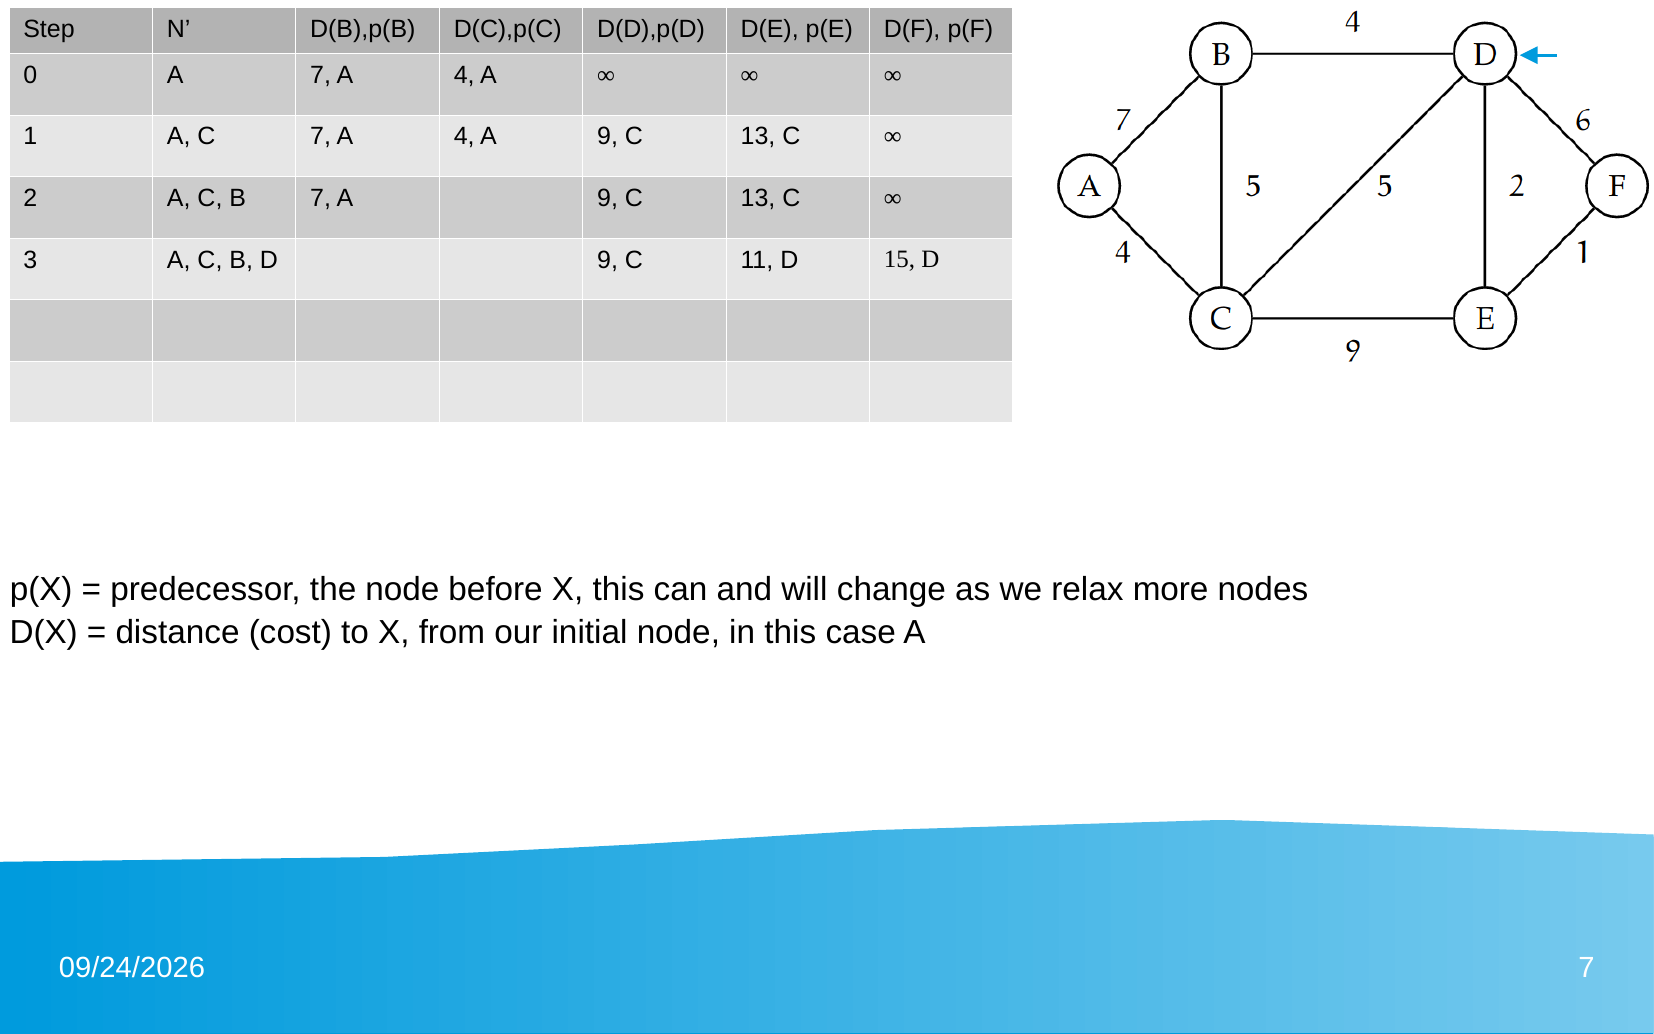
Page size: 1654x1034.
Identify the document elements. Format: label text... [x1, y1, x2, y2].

table_cell 15, D [870, 239, 1012, 299]
table_cell [727, 300, 869, 361]
table_cell A [153, 54, 295, 115]
table_cell 2 [10, 177, 152, 238]
table_cell ∞ [583, 54, 726, 115]
table_cell [870, 300, 1012, 361]
table_cell [153, 362, 295, 422]
table_cell 9, C [583, 177, 726, 238]
table_cell [440, 362, 582, 422]
table_cell 1 [10, 116, 152, 176]
picture [1050, 0, 1654, 376]
table_cell [440, 300, 582, 361]
table_cell 7, A [296, 177, 439, 238]
table_cell [727, 362, 869, 422]
table_cell 0 [10, 54, 152, 115]
table_cell ∞ [870, 177, 1012, 238]
table_cell [296, 300, 439, 361]
table_cell [440, 239, 582, 299]
table_header D(E), p(E) [727, 8, 869, 53]
table_cell [583, 362, 726, 422]
table_header D(D),p(D) [583, 8, 726, 53]
table_cell 13, C [727, 177, 869, 238]
table_header D(F), p(F) [870, 8, 1012, 53]
table_cell [10, 362, 152, 422]
table_cell 13, C [727, 116, 869, 176]
table_cell A, C, B [153, 177, 295, 238]
table_header Step [10, 8, 152, 53]
table_cell [296, 239, 439, 299]
table_cell [10, 300, 152, 361]
table_cell 3 [10, 239, 152, 299]
table_cell 9, C [583, 239, 726, 299]
table_cell ∞ [870, 54, 1012, 115]
table_cell ∞ [870, 116, 1012, 176]
text_box p(X) = predecessor, the node before X, this can and will change as we relax more nodes [0, 562, 1326, 615]
table_cell 11, D [727, 239, 869, 299]
table_cell [870, 362, 1012, 422]
table_cell 7, A [296, 54, 439, 115]
table_cell 4, A [440, 54, 582, 115]
table_cell 7, A [296, 116, 439, 176]
table_cell [153, 300, 295, 361]
table_cell ∞ [727, 54, 869, 115]
table_header D(C),p(C) [440, 8, 582, 53]
table_header D(B),p(B) [296, 8, 439, 53]
table_cell 9, C [583, 116, 726, 176]
text_box D(X) = distance (cost) to X, from our initial node, in this case A [0, 615, 943, 659]
table_header N’ [153, 8, 295, 53]
table_cell 4, A [440, 116, 582, 176]
table_cell A, C, B, D [153, 239, 295, 299]
table_cell A, C [153, 116, 295, 176]
table_cell [440, 177, 582, 238]
table_cell [583, 300, 726, 361]
table_cell [296, 362, 439, 422]
